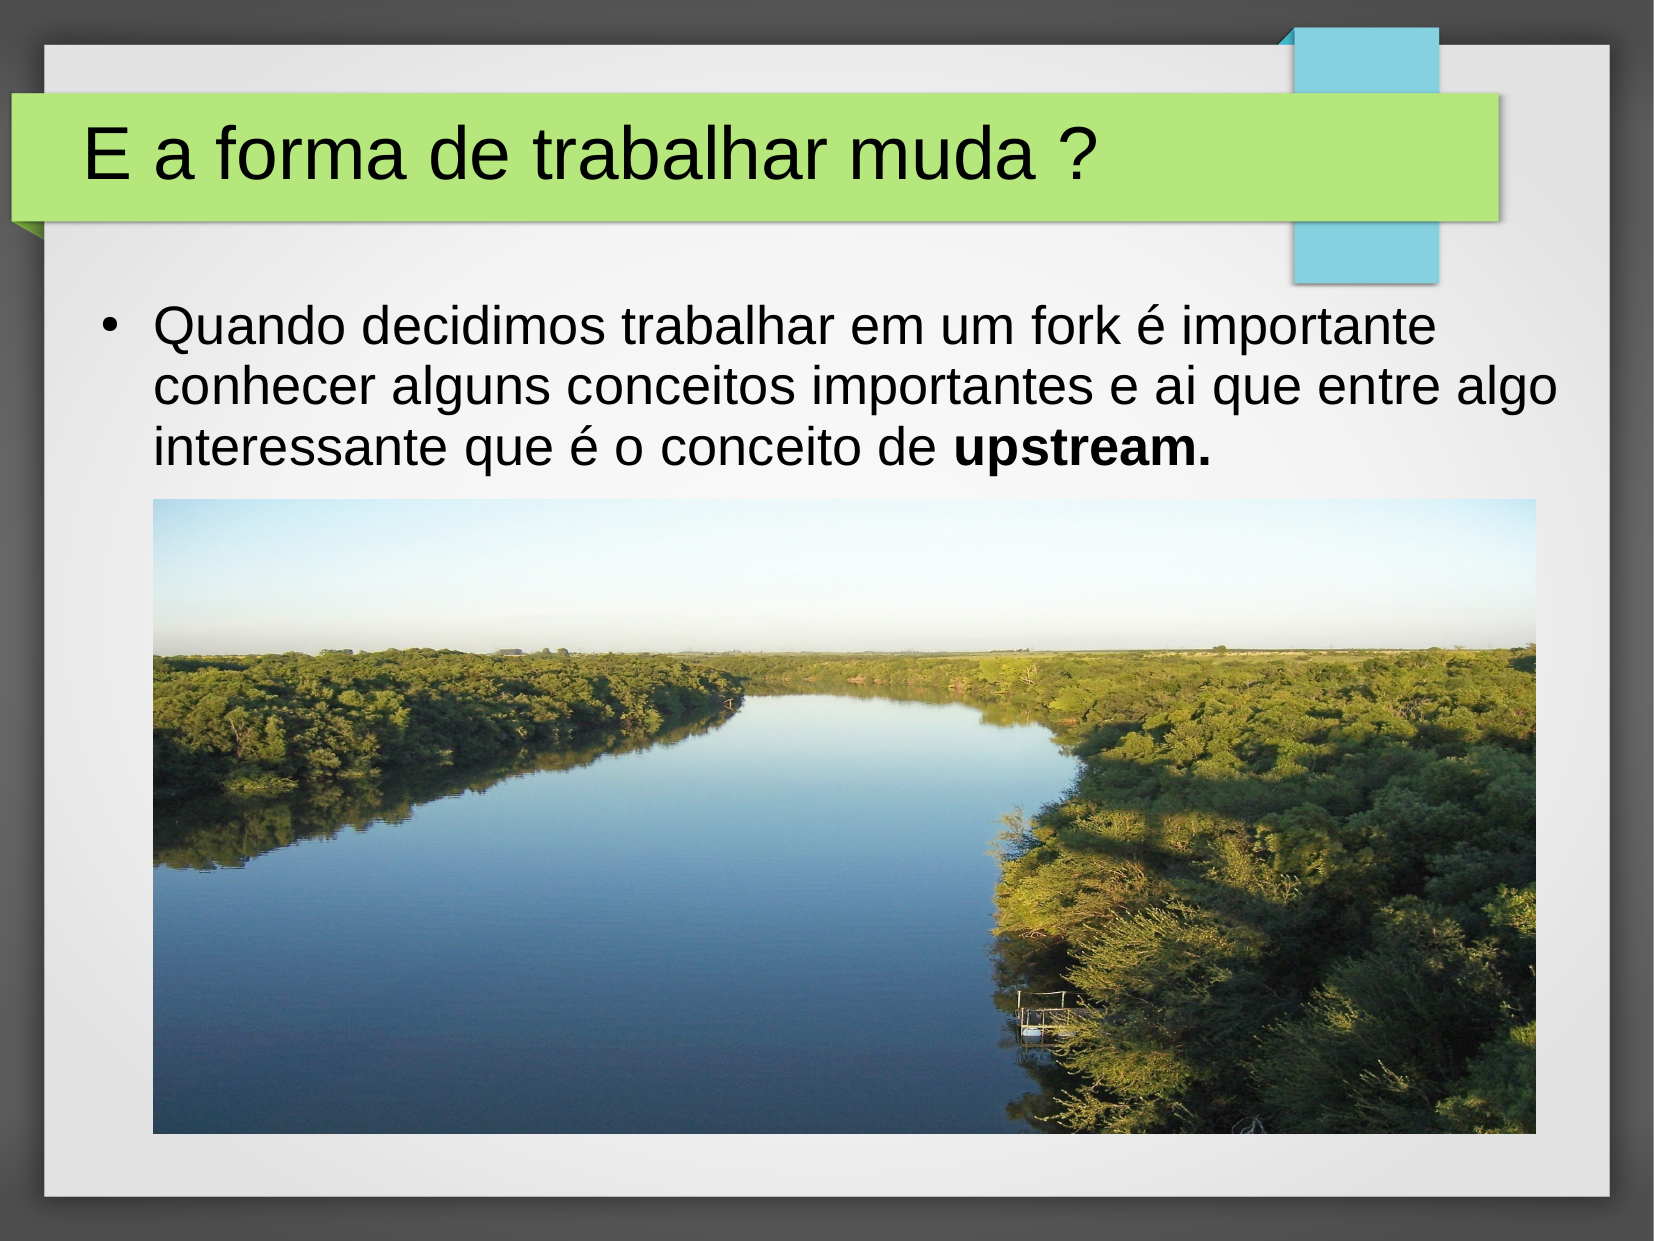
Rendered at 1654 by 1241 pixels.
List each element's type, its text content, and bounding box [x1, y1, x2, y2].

title E a forma de trabalhar muda ? [82, 94, 1264, 213]
picture [0, 0, 1654, 1241]
list Quando decidimos trabalhar em um fork é importante conhecer alguns conceitos importantes e ai que entre algo interessante que é o conceito de upstream. [82, 295, 1571, 497]
